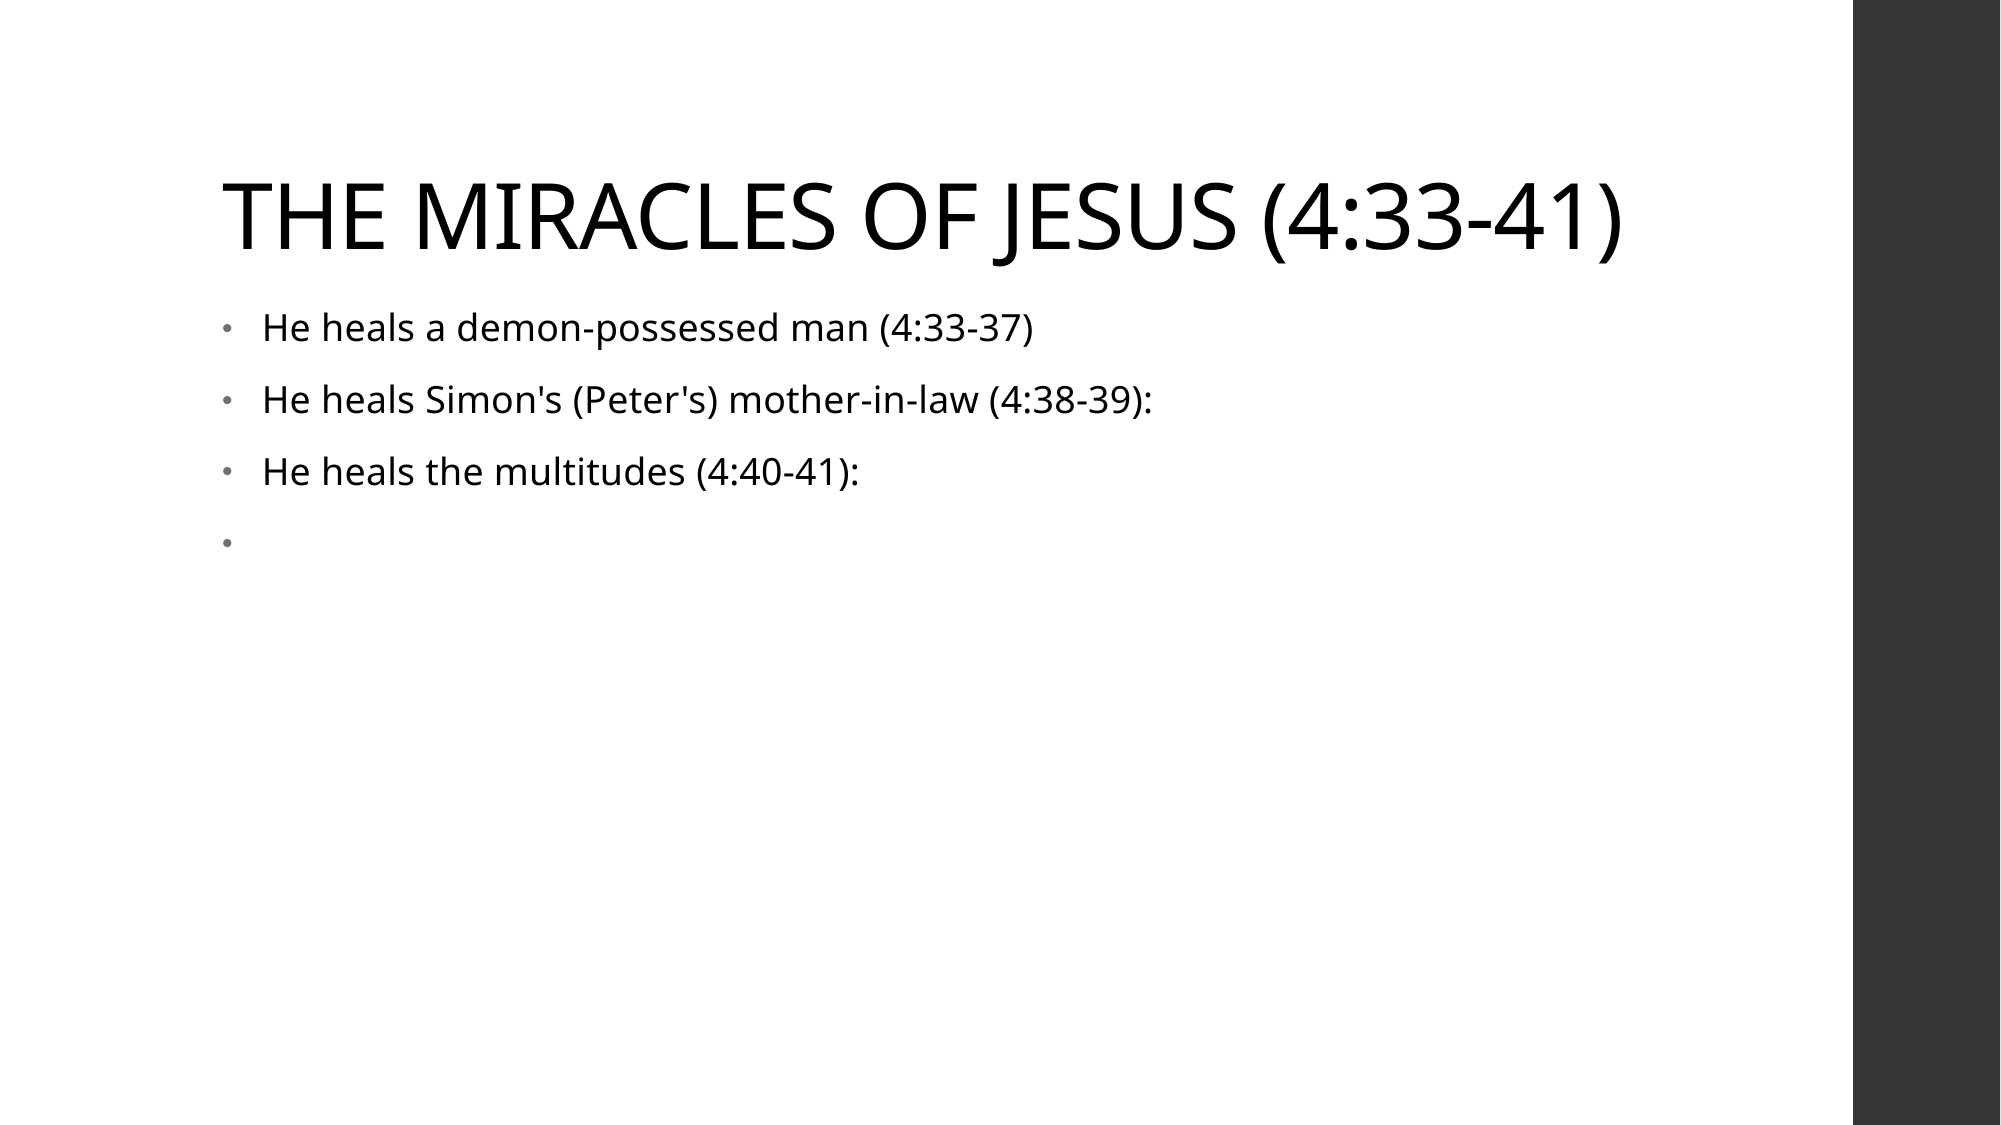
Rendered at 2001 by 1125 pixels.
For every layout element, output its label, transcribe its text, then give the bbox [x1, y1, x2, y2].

list He heals a demon-possessed man (4:33-37) He heals Simon's (Peter's) mother-in-law (4:38-39): He heals the multitudes (4:40-41): [206, 299, 1617, 1014]
title THE MIRACLES OF JESUS (4:33-41) [206, 60, 1797, 278]
